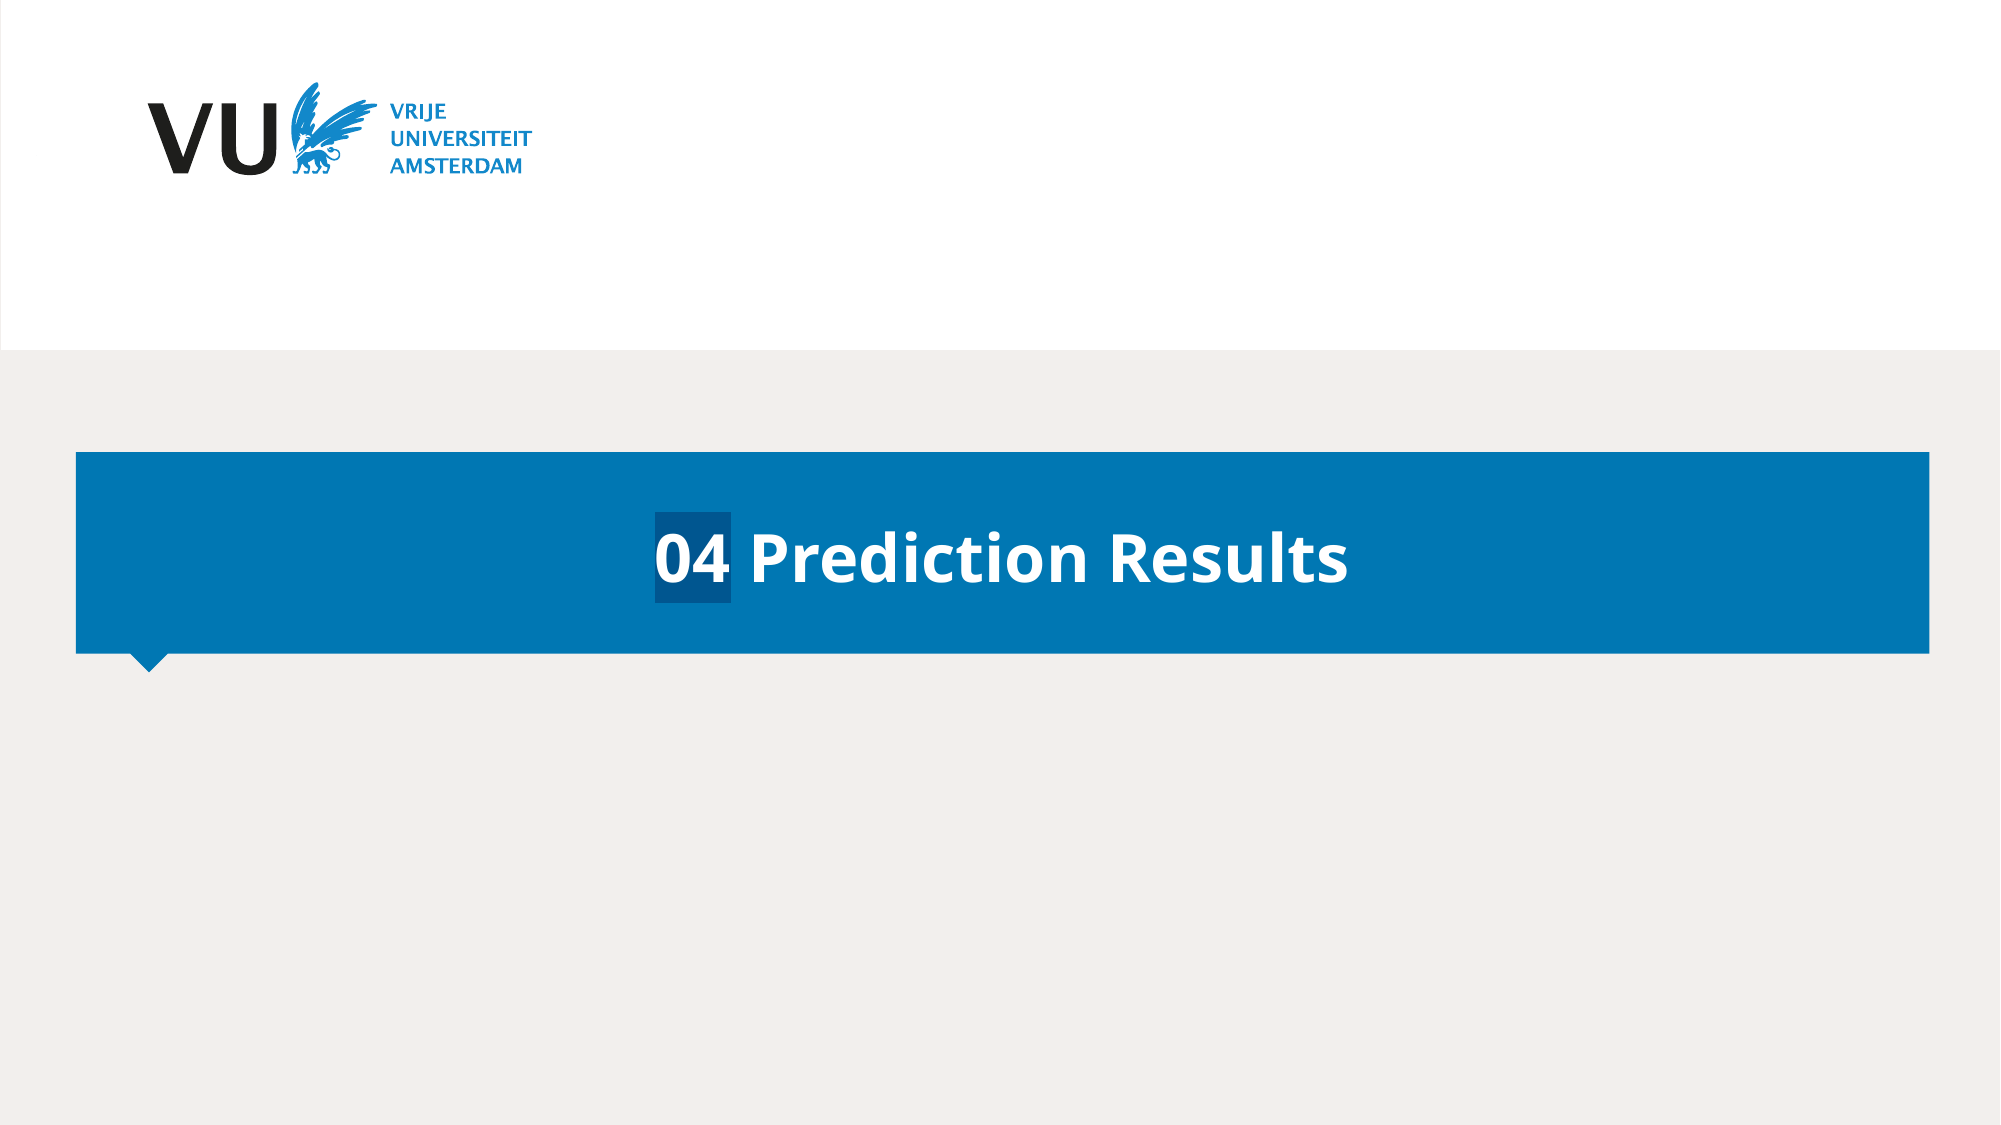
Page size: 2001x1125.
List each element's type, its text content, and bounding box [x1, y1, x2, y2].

list 04 Prediction Results [75, 452, 1930, 673]
